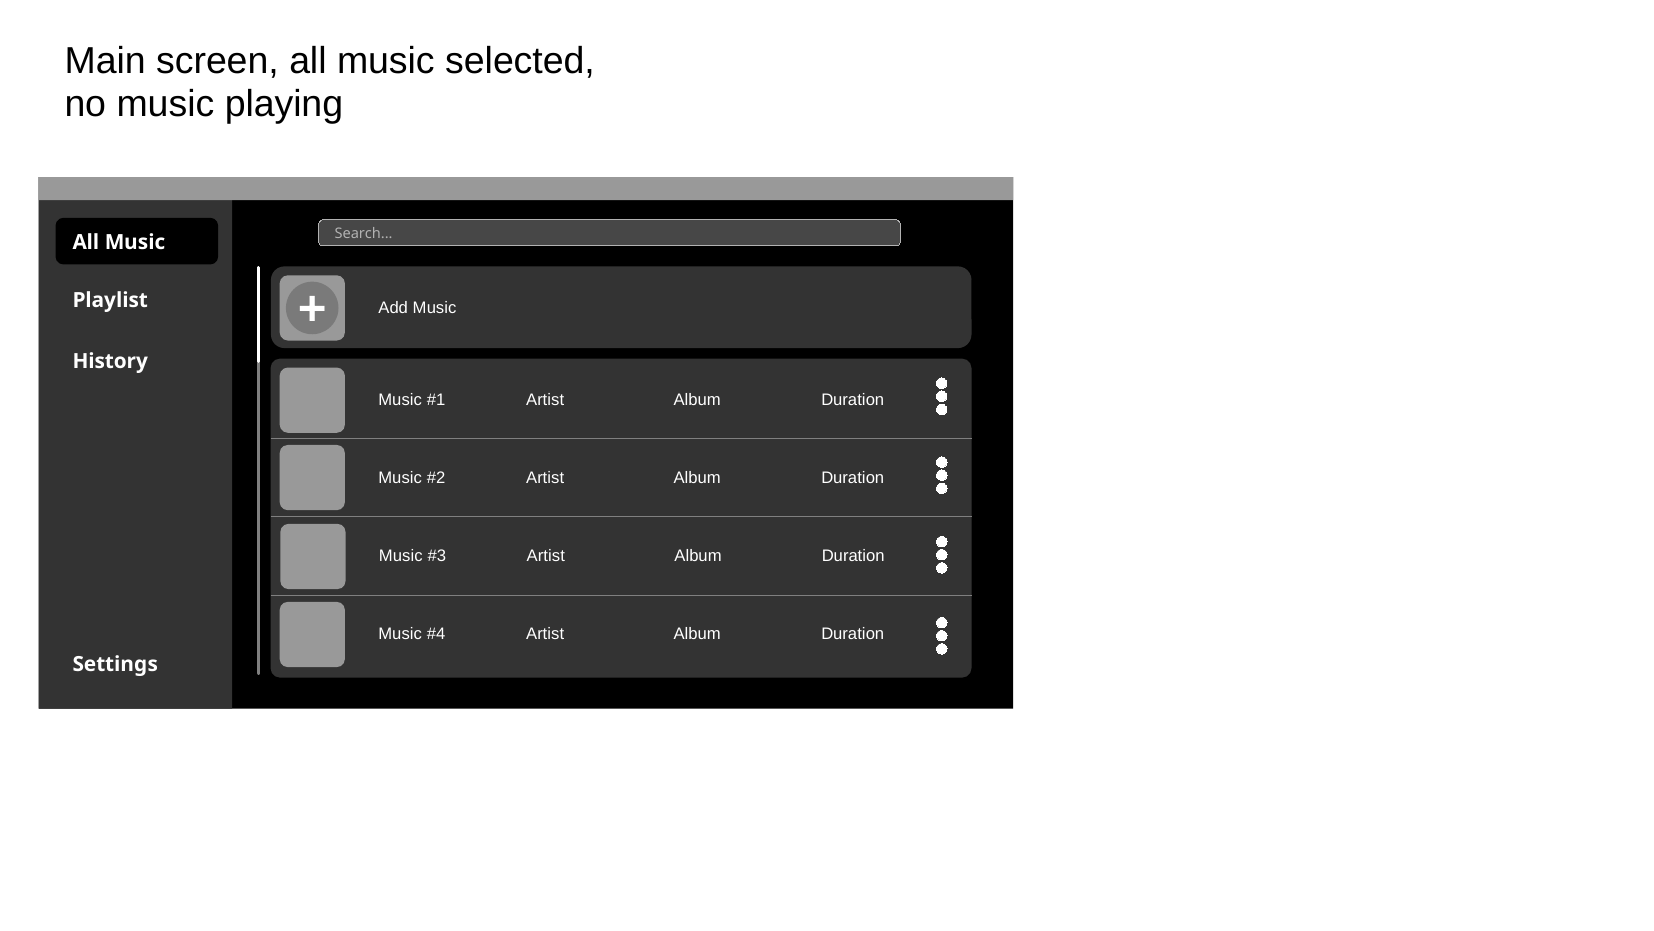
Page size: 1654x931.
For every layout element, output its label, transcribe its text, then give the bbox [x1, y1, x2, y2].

text_box Search... [318, 219, 901, 246]
text_box Music #4 Artist Album Duration [363, 617, 953, 651]
text_box Playlist [55, 276, 219, 324]
text_box Music #3 Artist Album Duration [364, 539, 920, 573]
text_box All Music [55, 217, 219, 265]
text_box Music #1 Artist Album Duration [363, 383, 905, 436]
text_box + [279, 275, 345, 341]
text_box Main screen, all music selected, no music playing [49, 32, 631, 132]
text_box Settings [55, 640, 219, 687]
text_box [38, 177, 1014, 709]
text_box Music #2 Artist Album Duration [363, 460, 911, 495]
text_box Add Music [363, 290, 522, 325]
text_box History [55, 336, 219, 384]
